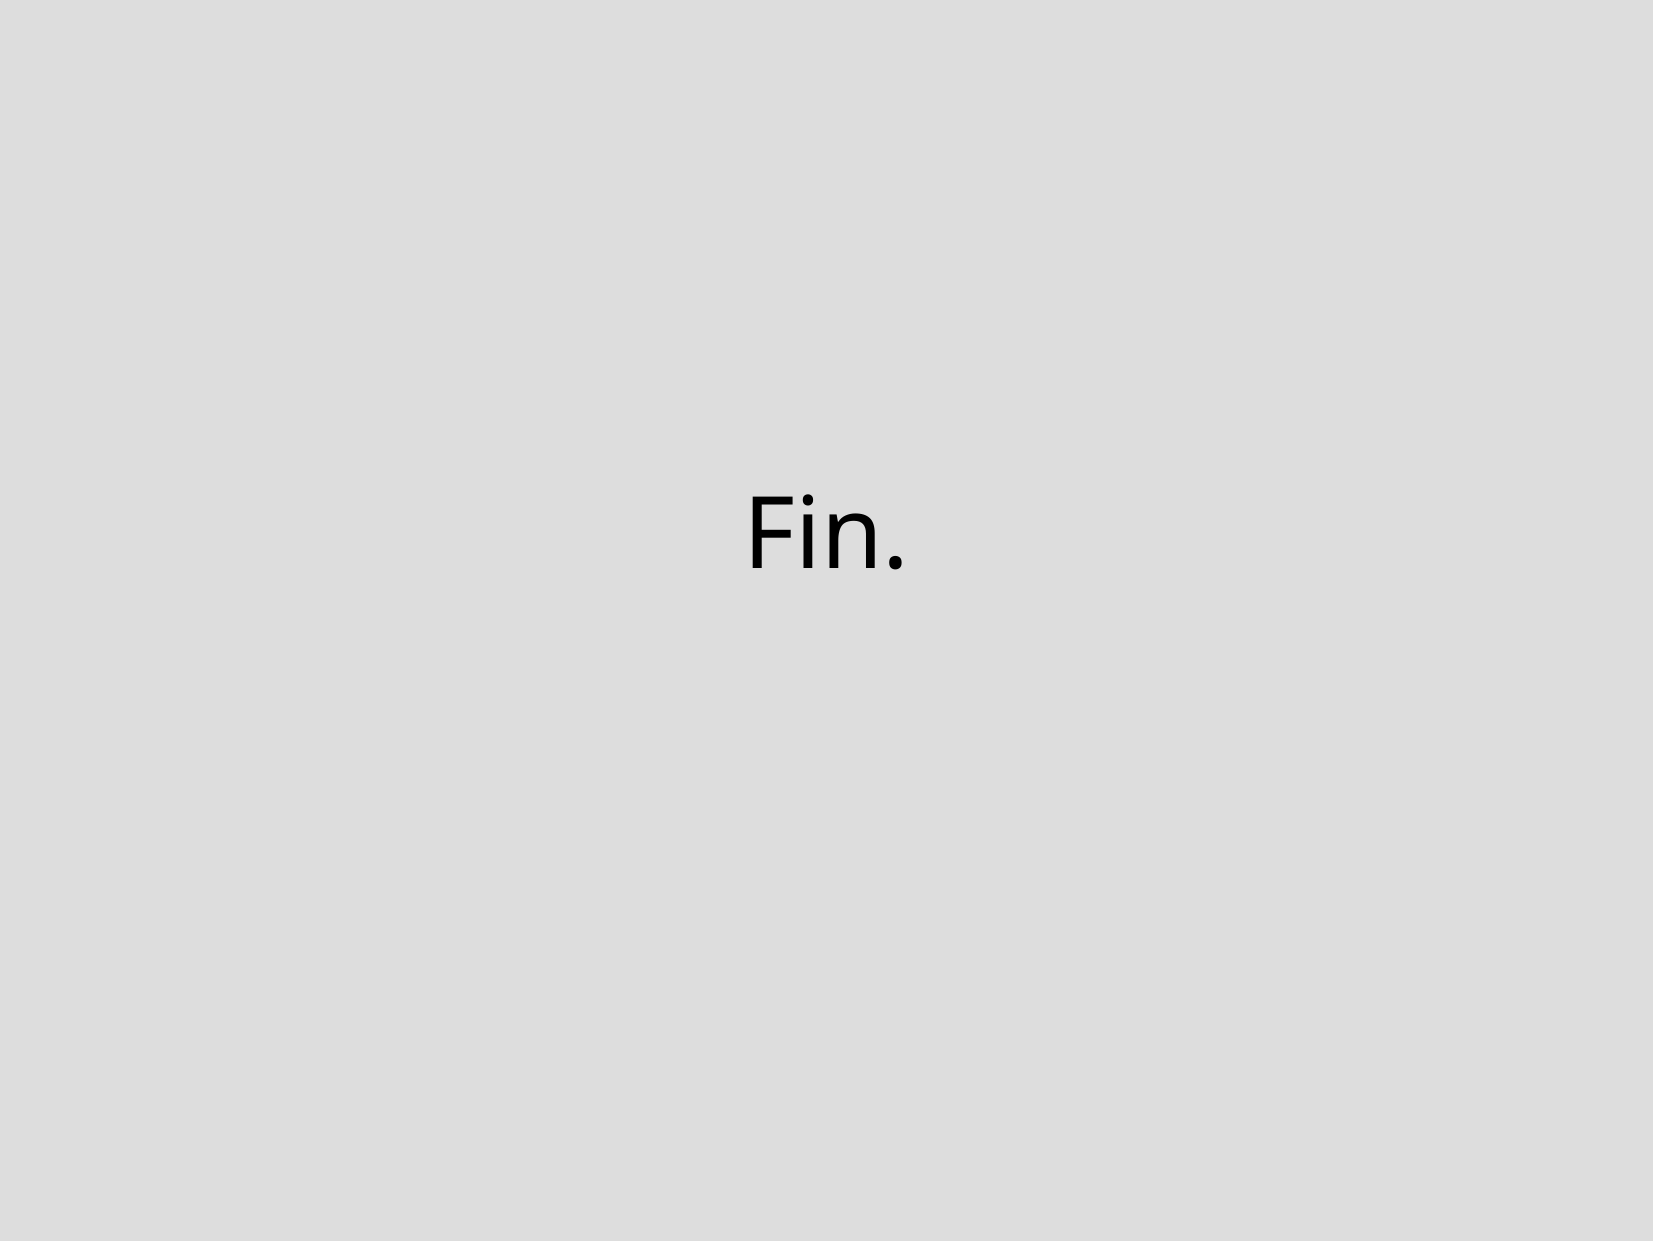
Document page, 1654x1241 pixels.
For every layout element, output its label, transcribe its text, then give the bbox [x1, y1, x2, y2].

subtitle Fin. [82, 49, 1571, 1010]
